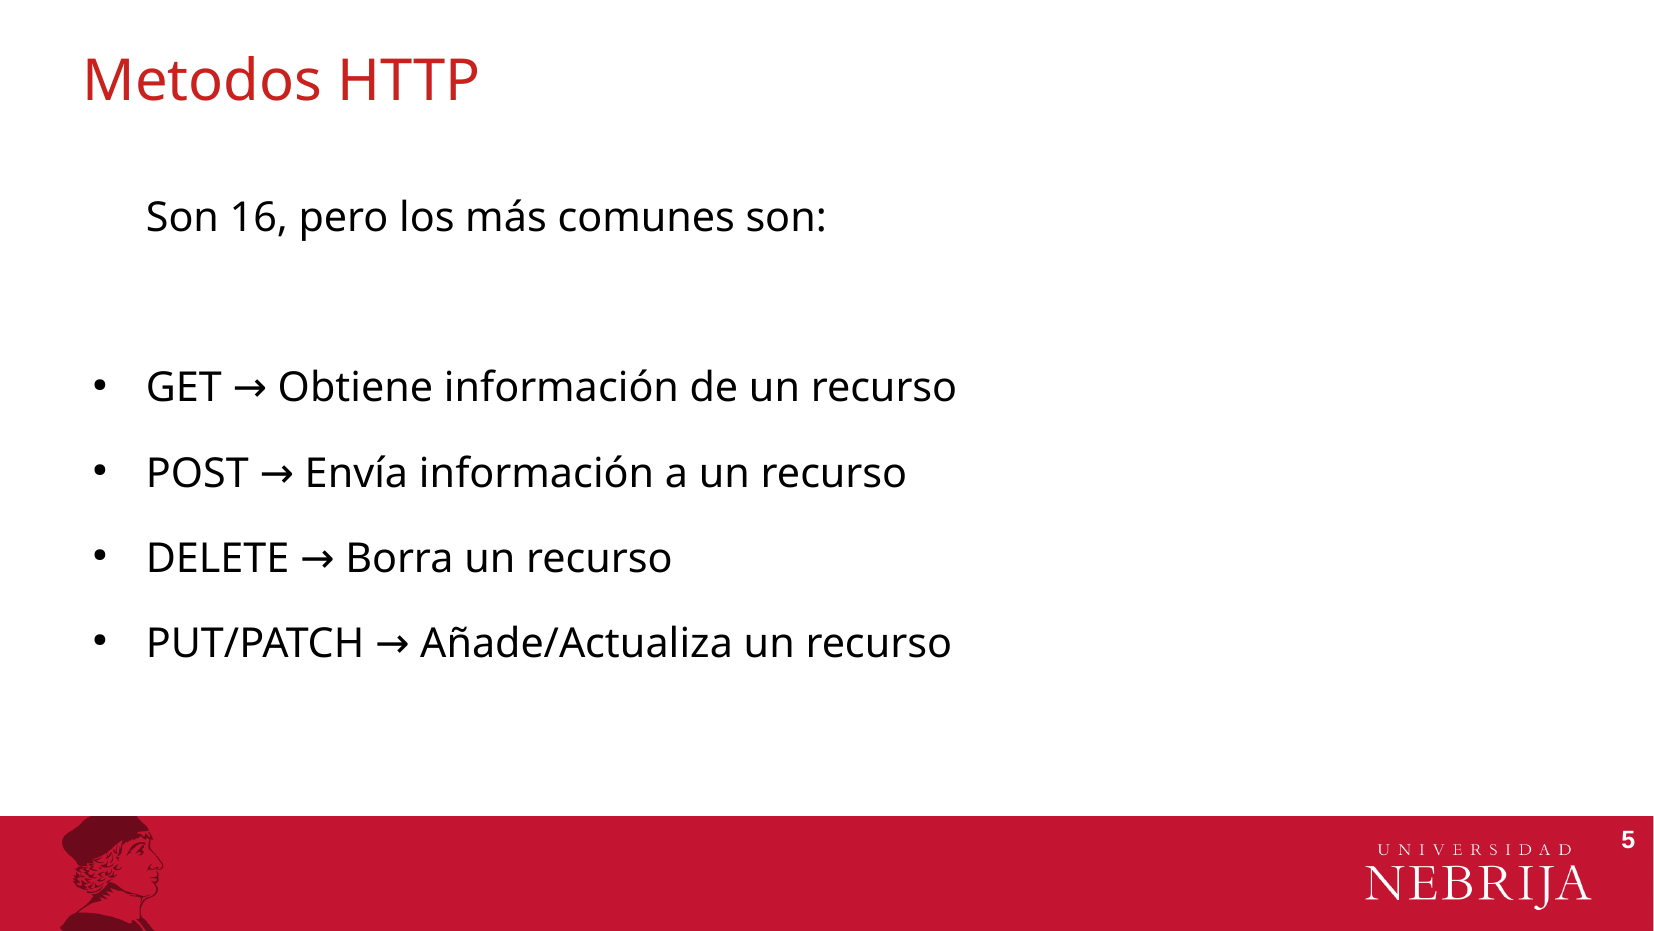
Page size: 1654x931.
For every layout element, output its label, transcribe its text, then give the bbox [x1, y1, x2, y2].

title Metodos HTTP [82, 0, 1571, 156]
picture [0, 816, 1654, 931]
list Son 16, pero los más comunes son: GET → Obtiene información de un recurso POST → Envía información a un recurso DELETE → Borra un recurso PUT/PATCH → Añade/Actualiza un recurso [75, 187, 1576, 826]
